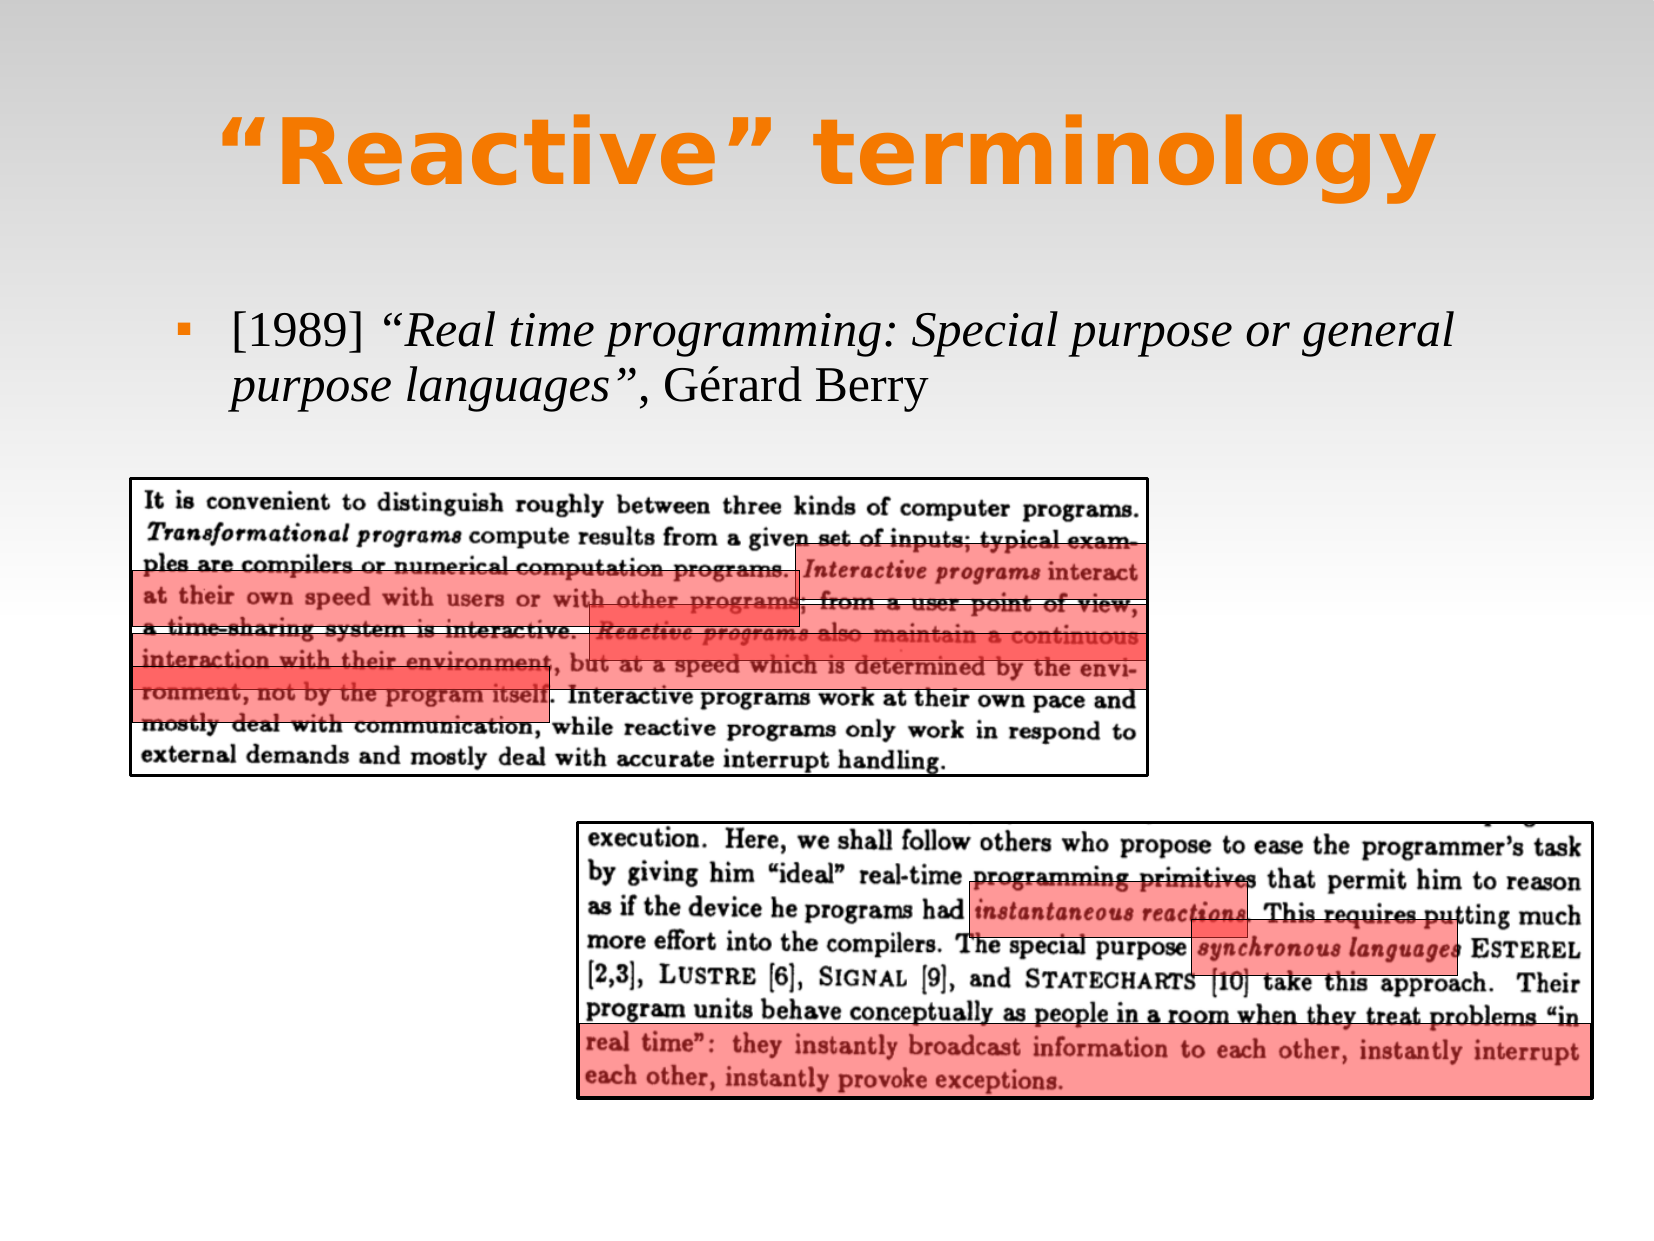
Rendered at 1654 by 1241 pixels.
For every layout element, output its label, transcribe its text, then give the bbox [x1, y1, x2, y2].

text_box [969, 881, 1458, 976]
text_box [132, 543, 1147, 723]
text_box [579, 1023, 1591, 1097]
picture [579, 824, 1591, 1023]
picture [132, 479, 1147, 570]
picture [132, 690, 1147, 774]
list [1989] “Real time programming: Special purpose or general purpose languages”, Gérard Berry [89, 302, 1576, 1121]
picture [800, 600, 1147, 604]
title “Reactive” terminology [82, 49, 1571, 257]
picture [132, 627, 589, 633]
